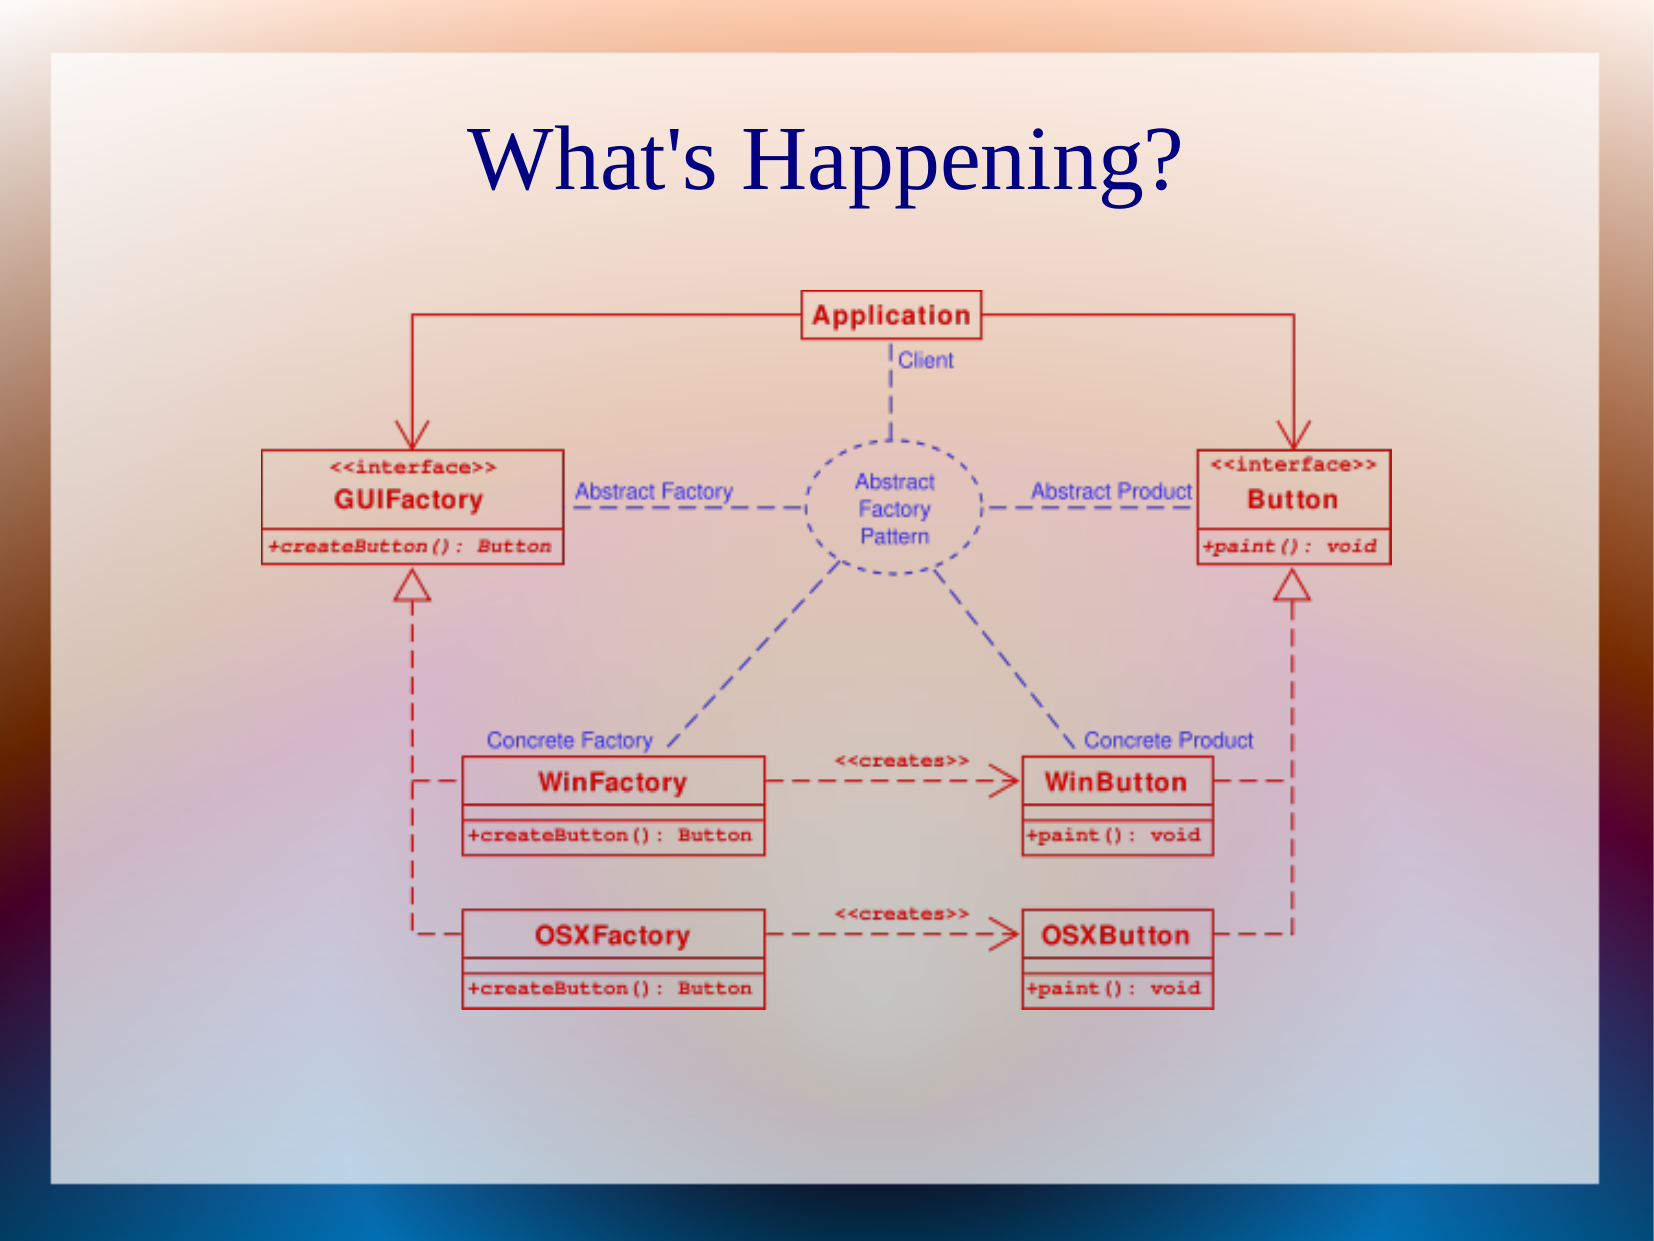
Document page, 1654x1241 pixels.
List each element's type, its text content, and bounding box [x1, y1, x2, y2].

picture [0, 0, 1654, 1241]
title What's Happening? [82, 55, 1571, 263]
